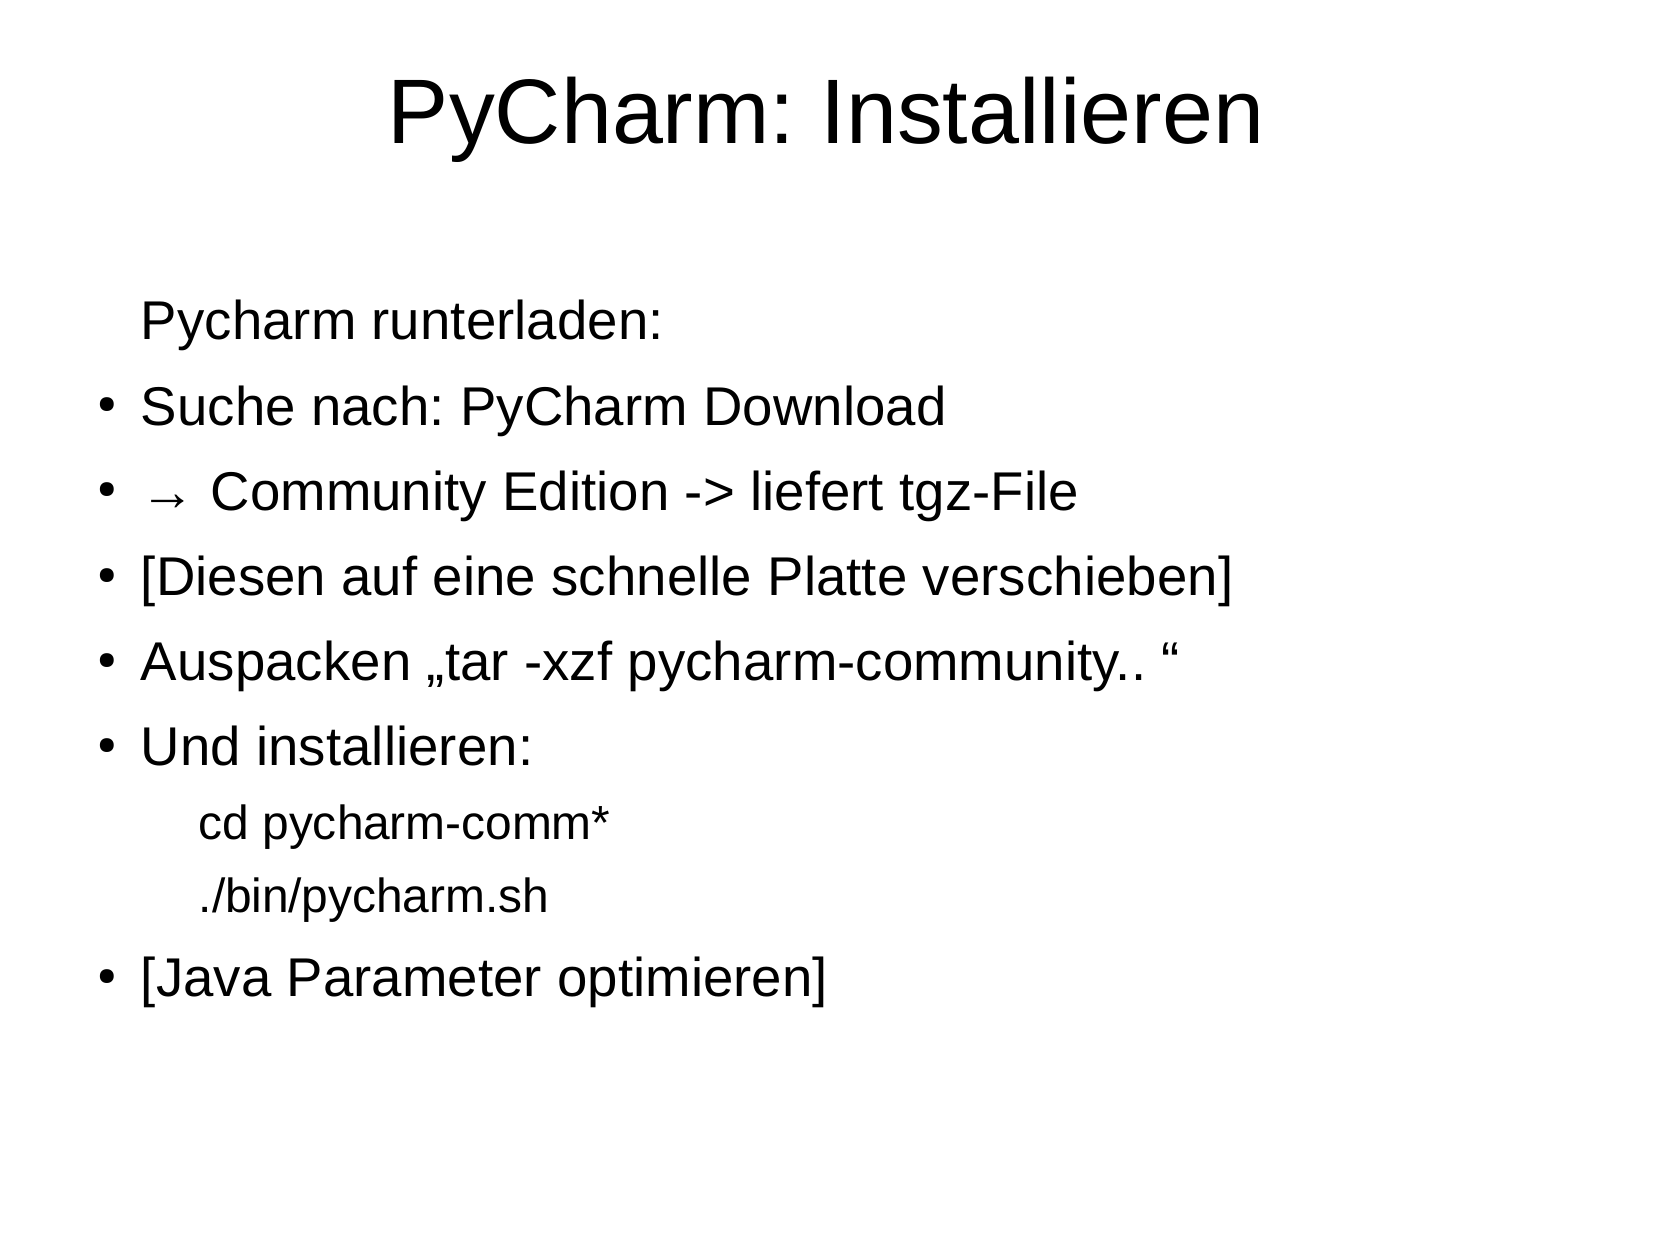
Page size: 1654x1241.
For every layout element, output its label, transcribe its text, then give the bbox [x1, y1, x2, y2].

list Pycharm runterladen: Suche nach: PyCharm Download → Community Edition -> liefert tgz-File [Diesen auf eine schnelle Platte verschieben] Auspacken „tar -xzf pycharm-community.. “ Und installieren: cd pycharm-comm* ./bin/pycharm.sh [Java Parameter optimieren] [82, 290, 1571, 1010]
title PyCharm: Installieren [82, 8, 1571, 216]
